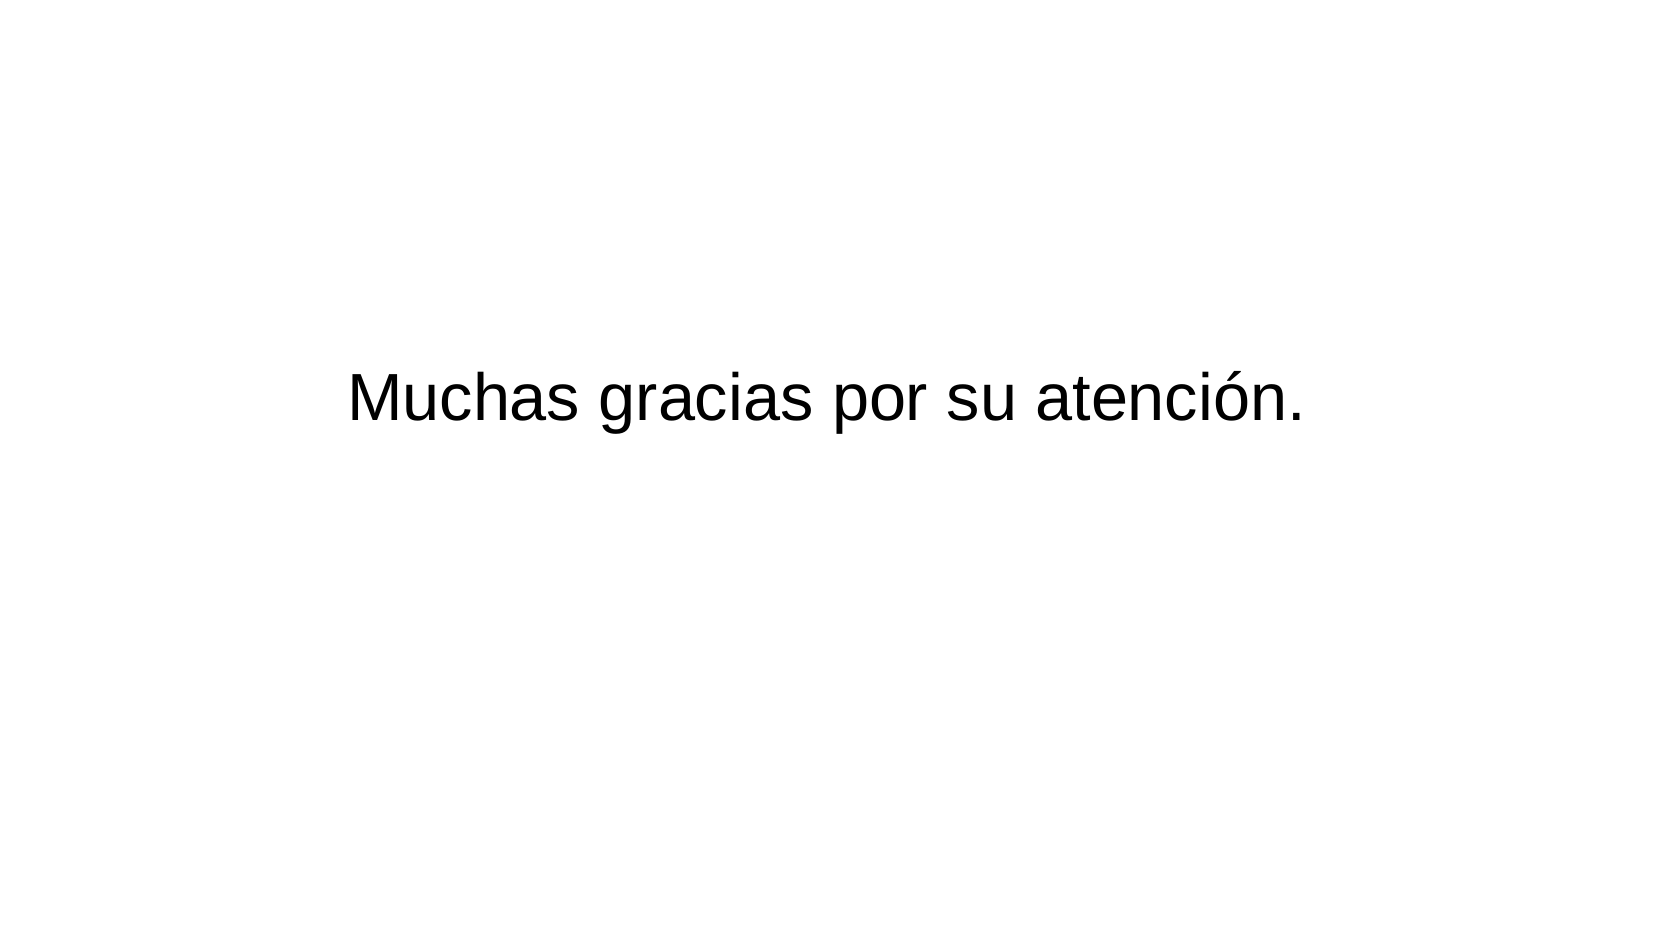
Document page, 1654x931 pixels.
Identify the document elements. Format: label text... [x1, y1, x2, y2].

subtitle Muchas gracias por su atención. [82, 37, 1571, 757]
